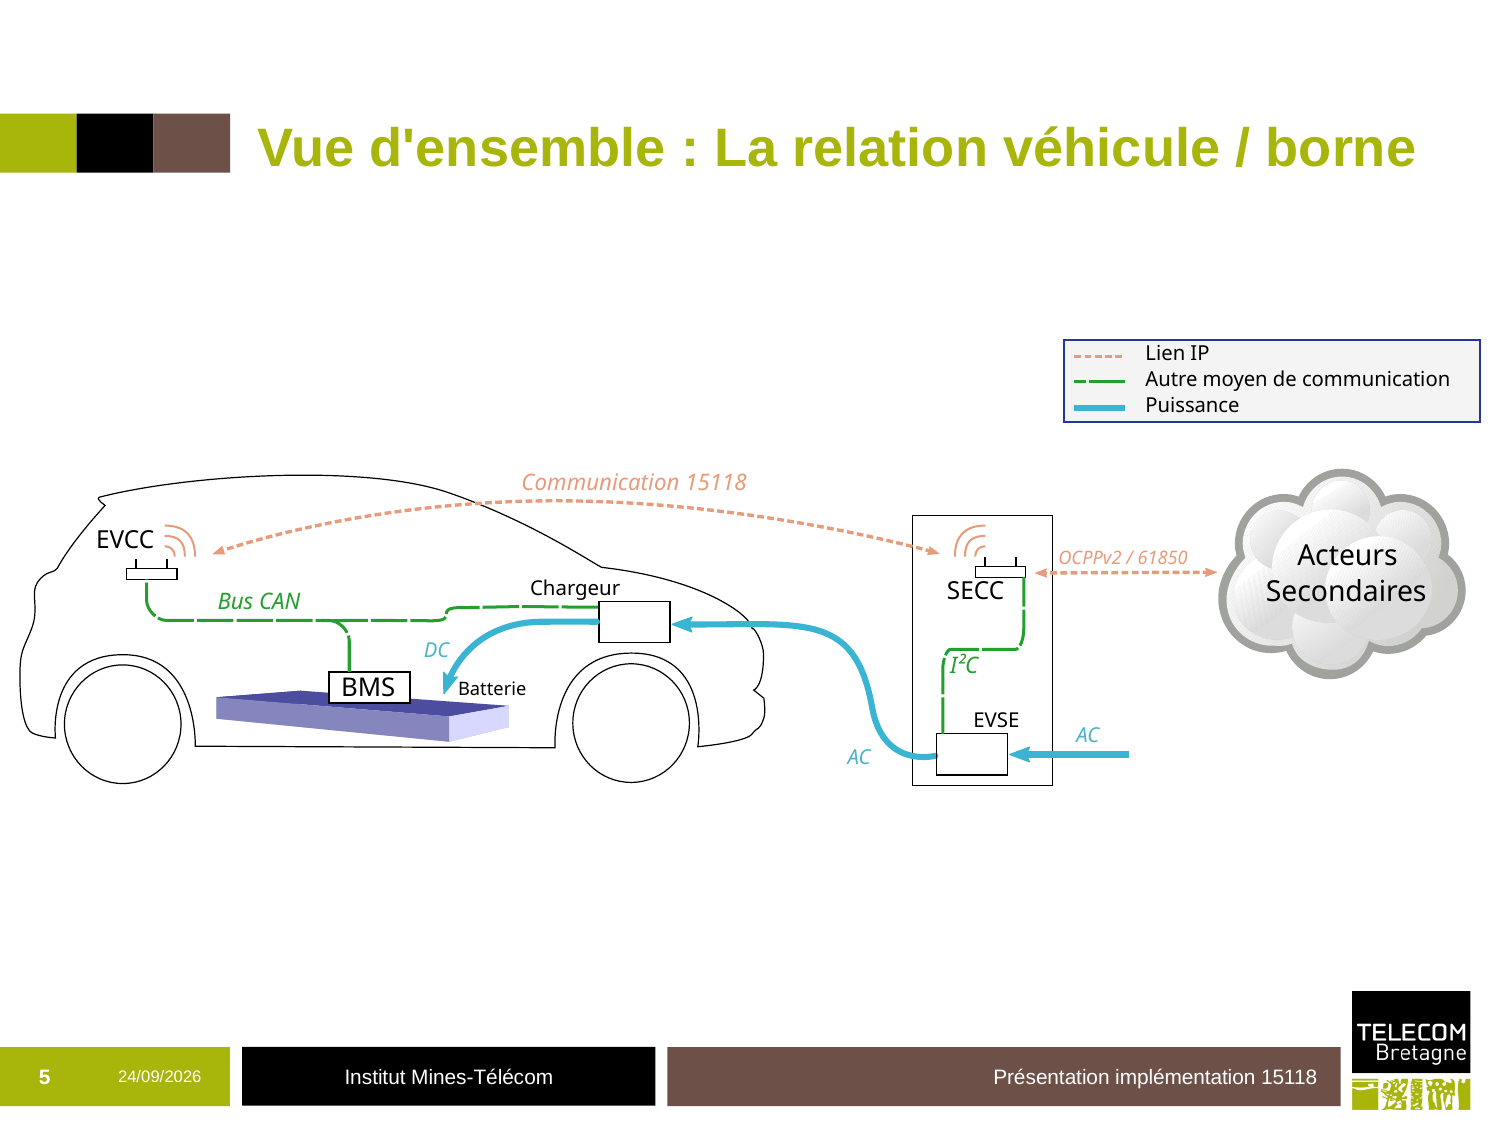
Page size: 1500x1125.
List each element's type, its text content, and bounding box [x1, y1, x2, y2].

slide_number 27/04/2016 [89, 1046, 232, 1106]
slide_number <numéro> [1, 1046, 89, 1106]
picture [1352, 991, 1471, 1110]
footer Présentation implémentation 15118 [667, 1046, 1341, 1106]
title Vue d'ensemble : La relation véhicule / borne [242, 0, 1465, 185]
picture [11, 332, 1489, 793]
